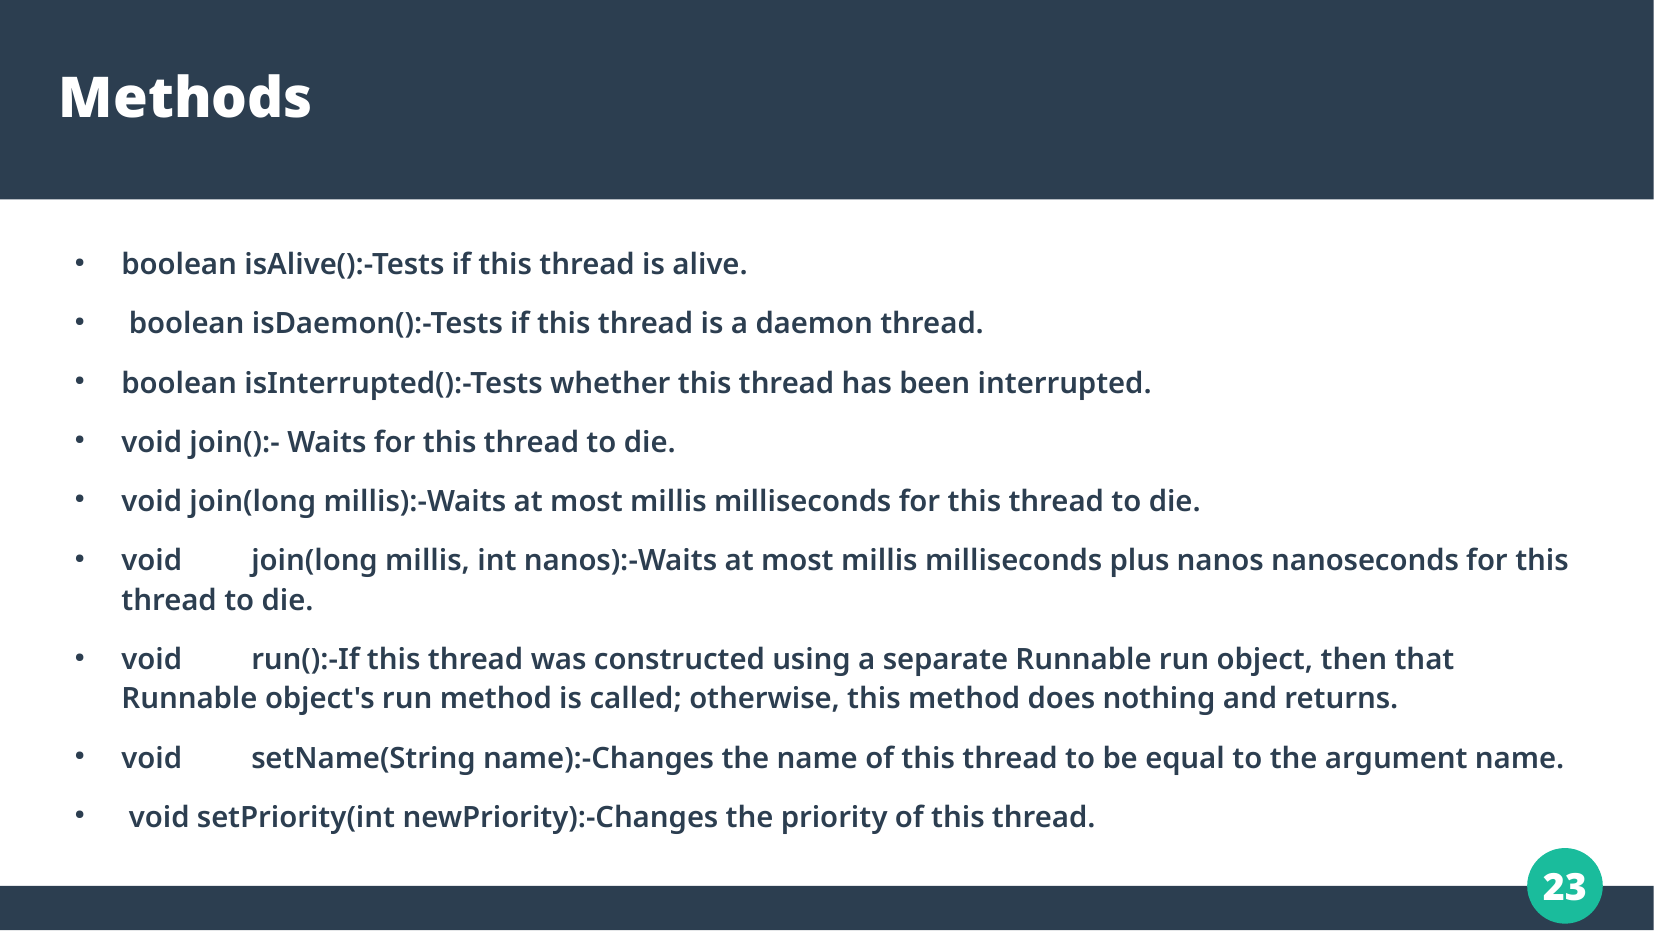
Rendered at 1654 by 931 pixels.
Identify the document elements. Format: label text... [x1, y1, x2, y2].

title Methods [59, 37, 1595, 155]
list boolean isAlive():-Tests if this thread is alive. boolean isDaemon():-Tests if this thread is a daemon thread. boolean isInterrupted():-Tests whether this thread has been interrupted. void join():- Waits for this thread to die. void join(long millis):-Waits at most millis milliseconds for this thread to die. void join(long millis, int nanos):-Waits at most millis milliseconds plus nanos nanoseconds for this thread to die. void run():-If this thread was constructed using a separate Runnable run object, then that Runnable object's run method is called; otherwise, this method does nothing and returns. void setName(String name):-Changes the name of this thread to be equal to the argument name. void setPriority(int newPriority):-Changes the priority of this thread. [59, 243, 1595, 864]
